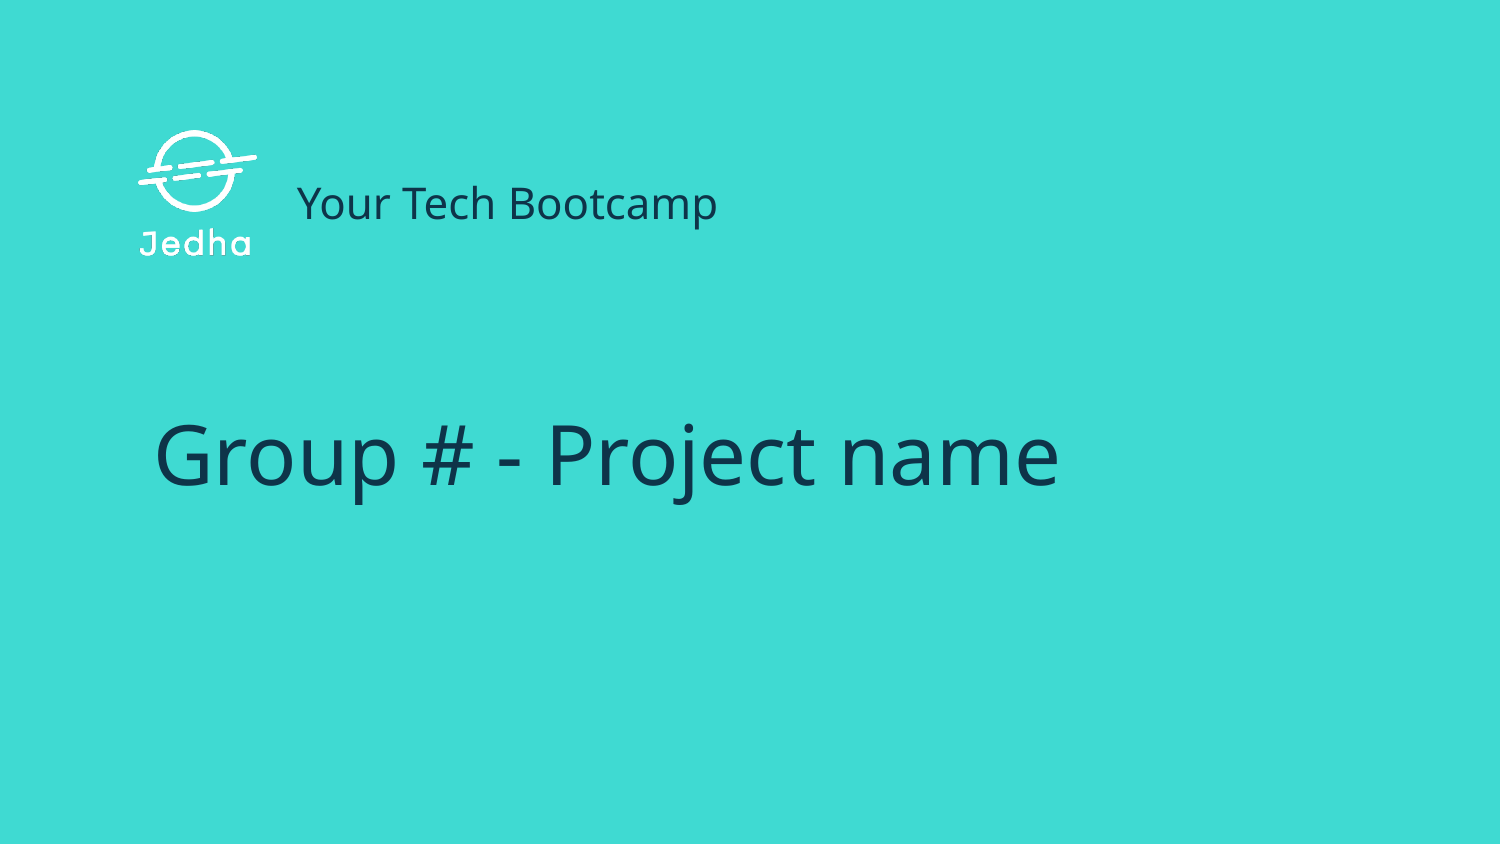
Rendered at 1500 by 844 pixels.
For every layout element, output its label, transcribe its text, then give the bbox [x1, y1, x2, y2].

title Your Tech Bootcamp [281, 142, 1345, 244]
picture [138, 130, 257, 256]
title Group # - Project name [138, 365, 1332, 517]
